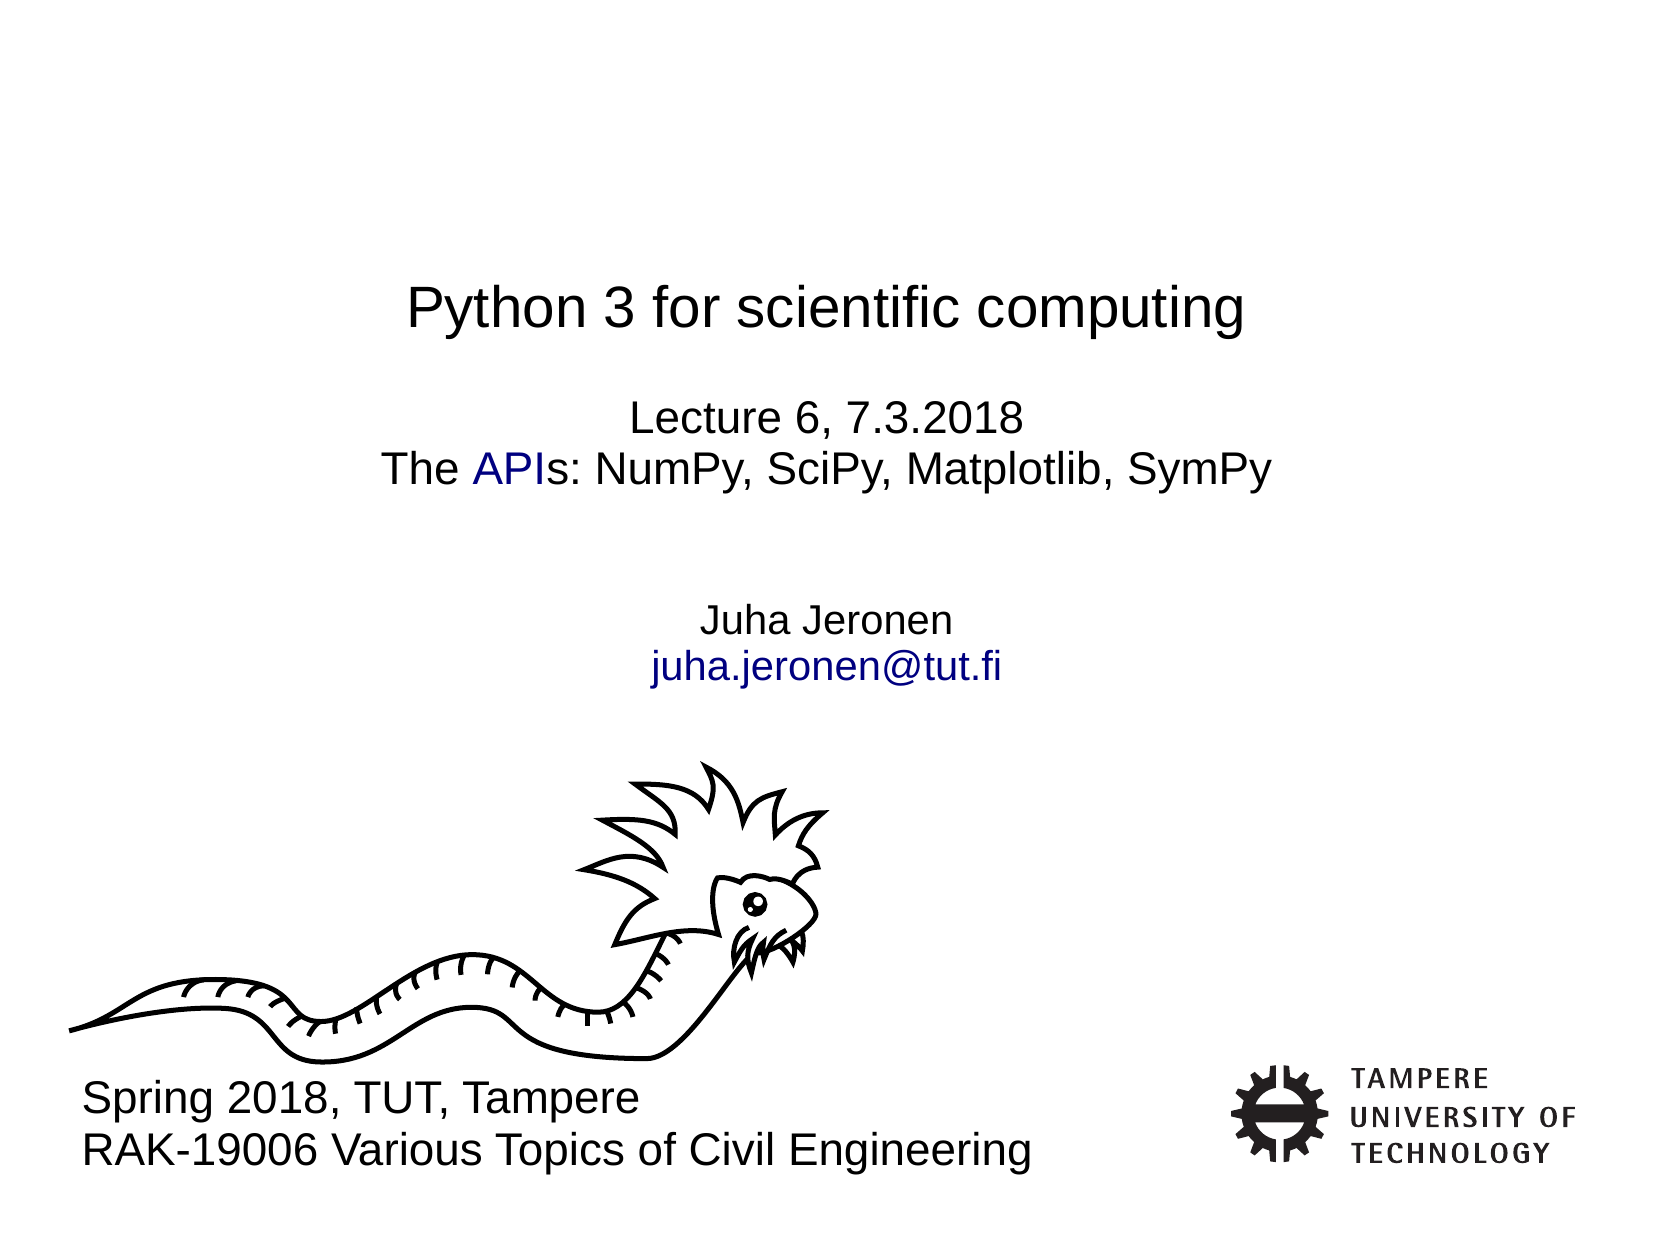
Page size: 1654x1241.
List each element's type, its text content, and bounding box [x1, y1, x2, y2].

picture [68, 744, 890, 1065]
subtitle Python 3 for scientific computing Lecture 6, 7.3.2018 The APIs: NumPy, SciPy, Matplotlib, SymPy Juha Jeronen juha.jeronen@tut.fi [82, 273, 1571, 1027]
picture [1230, 1065, 1576, 1164]
text_box Spring 2018, TUT, Tampere RAK-19006 Various Topics of Civil Engineering [66, 1065, 1051, 1183]
